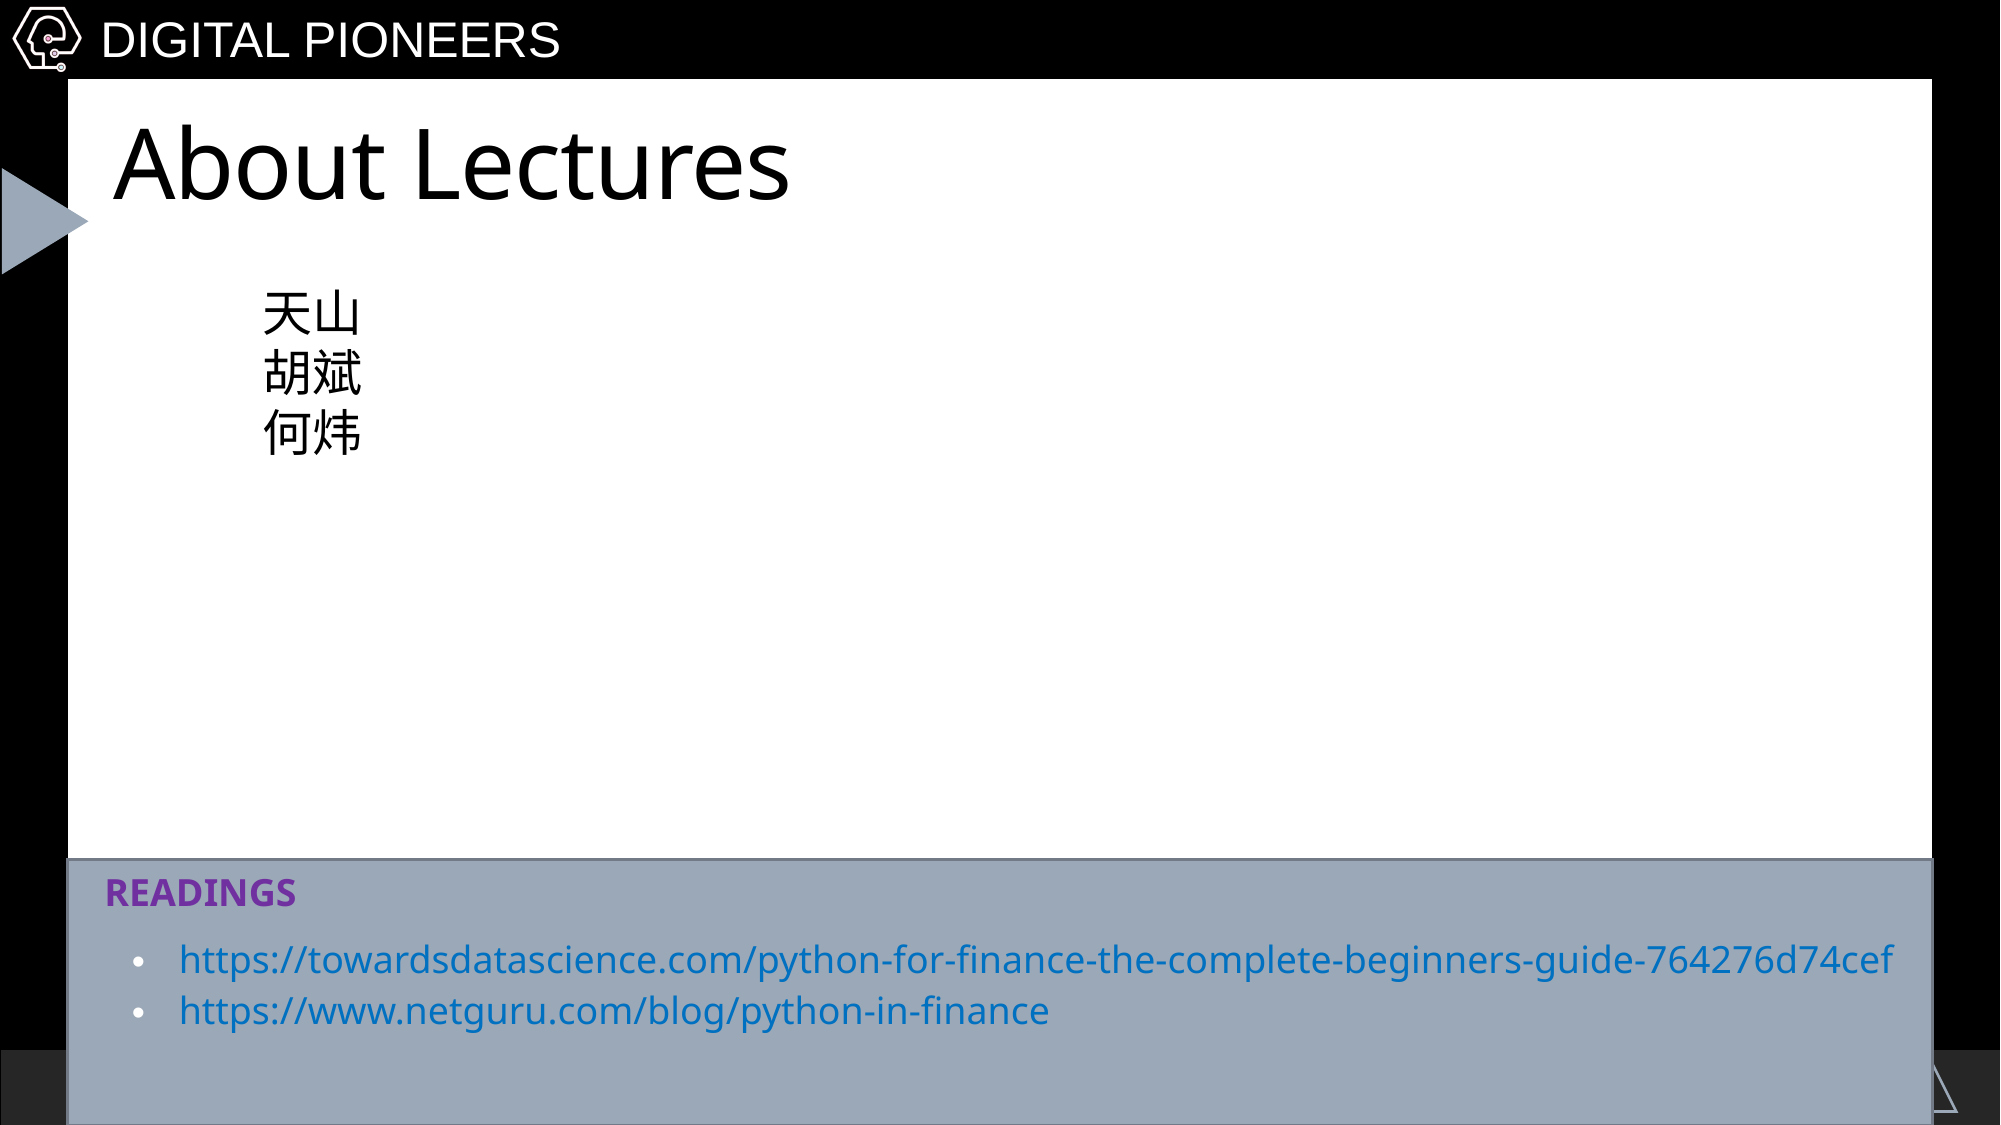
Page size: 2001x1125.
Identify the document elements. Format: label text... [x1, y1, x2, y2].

title About Lectures [98, 93, 1813, 243]
text_box https://towardsdatascience.com/python-for-finance-the-complete-beginners-guide-764276d74cef https://www.netguru.com/blog/python-in-finance [116, 928, 1911, 1080]
text_box DIGITAL PIONEERS [85, 0, 596, 76]
text_box READINGS [89, 861, 326, 922]
picture [7, 5, 85, 73]
text_box [68, 860, 1933, 1125]
text_box 天山 胡斌 何炜 [190, 273, 1861, 516]
